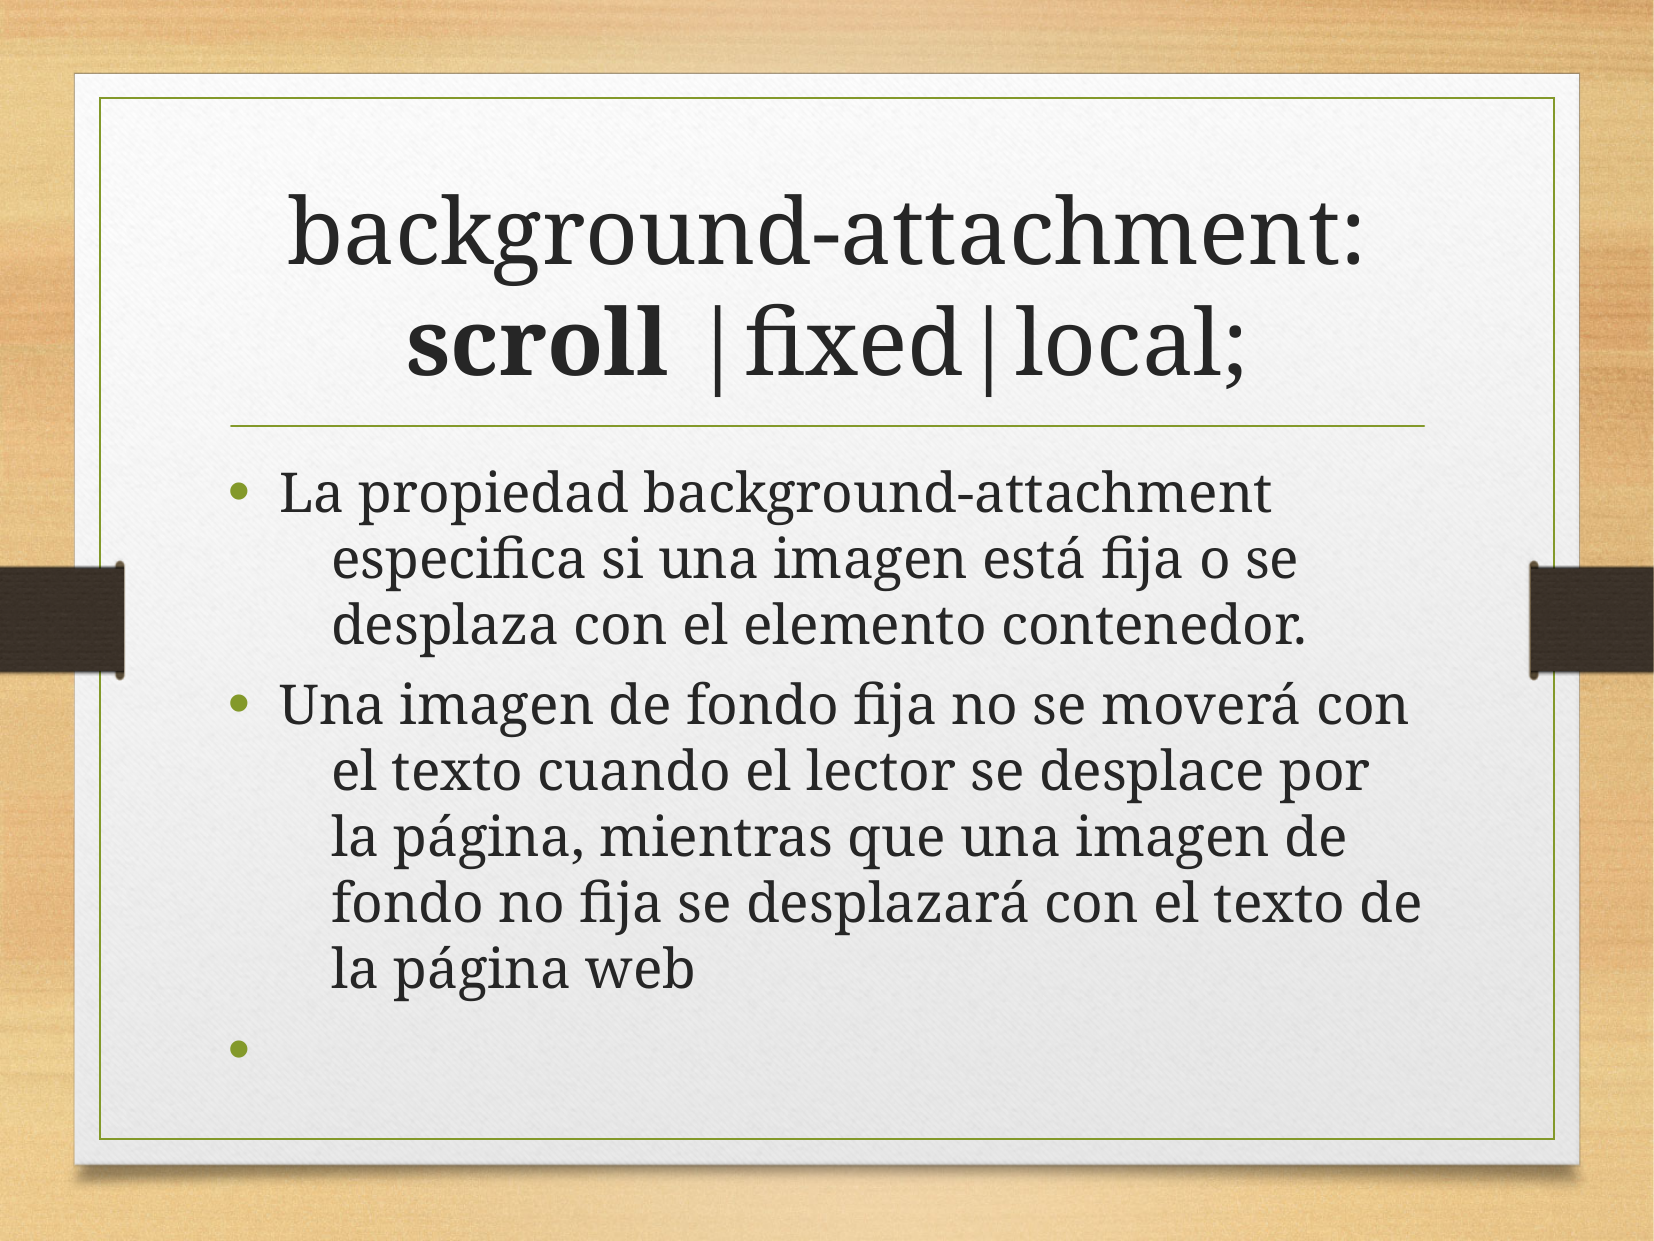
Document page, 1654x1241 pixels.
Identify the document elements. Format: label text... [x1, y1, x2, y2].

title background-attachment: scroll |fixed|local; [212, 165, 1443, 402]
list La propiedad background-attachment especifica si una imagen está fija o se desplaza con el elemento contenedor. Una imagen de fondo fija no se moverá con el texto cuando el lector se desplace por la página, mientras que una imagen de fondo no fija se desplazará con el texto de la página web [212, 450, 1443, 1074]
